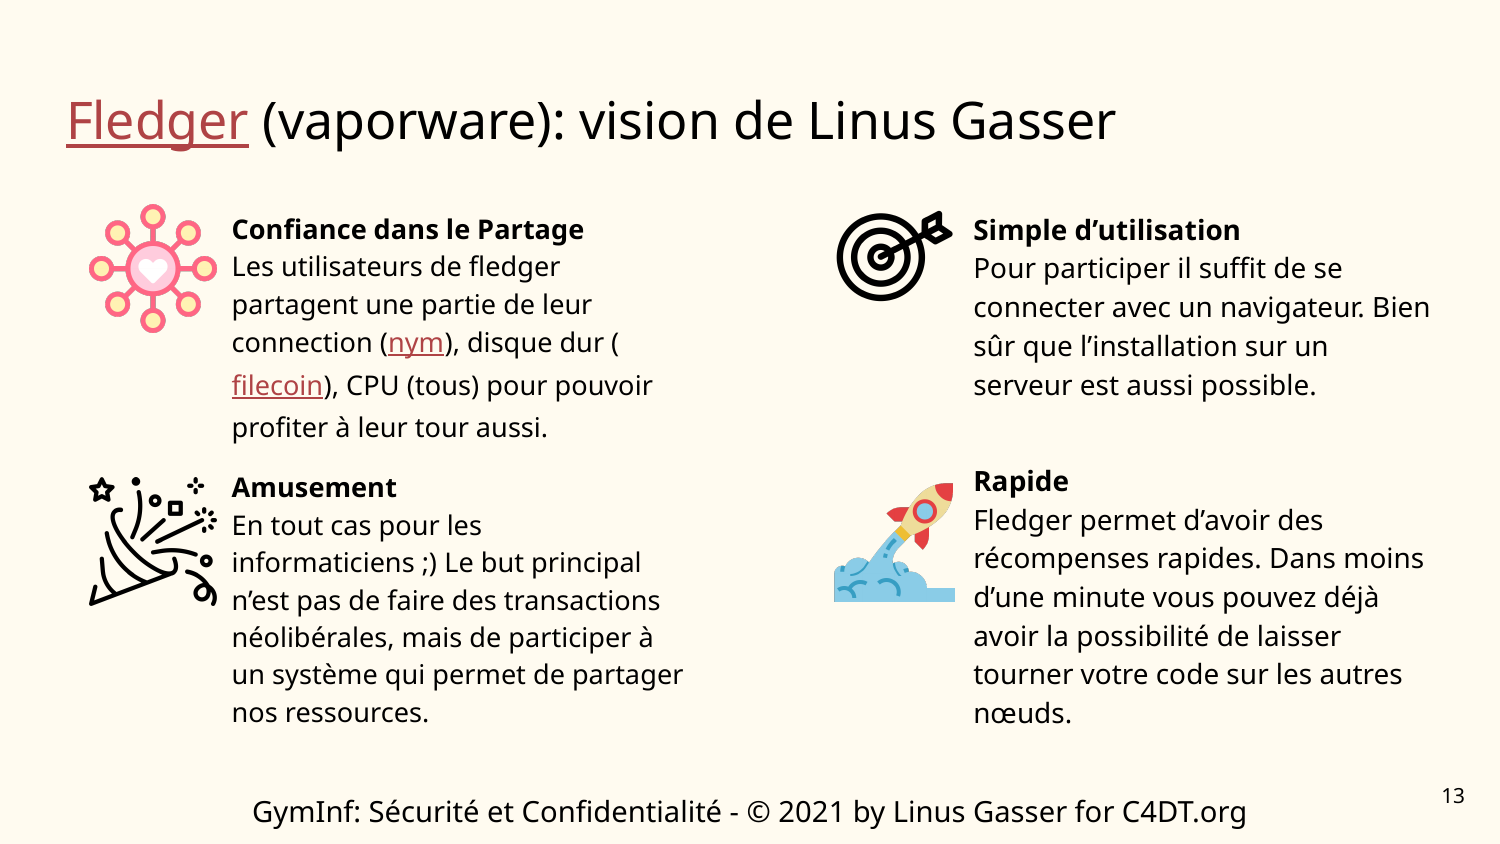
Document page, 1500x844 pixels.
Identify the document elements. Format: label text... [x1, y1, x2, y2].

picture [830, 192, 959, 320]
list Confiance dans le Partage Les utilisateurs de fledger partagent une partie de leur connection (nym), disque dur (filecoin), CPU (tous) pour pouvoir profiter à leur tour aussi. Amusement En tout cas pour les informaticiens ;) Le but principal n’est pas de faire des transactions néolibérales, mais de participer à un système qui permet de partager nos ressources. [216, 192, 708, 750]
picture [89, 477, 217, 606]
picture [89, 204, 217, 333]
list Simple d’utilisation Pour participer il suffit de se connecter avec un navigateur. Bien sûr que l’installation sur un serveur est aussi possible. Rapide Fledger permet d’avoir des récompenses rapides. Dans moins d’une minute vous pouvez déjà avoir la possibilité de laisser tourner votre code sur les autres nœuds. [958, 192, 1449, 750]
picture [830, 477, 959, 606]
title Fledger (vaporware): vision de Linus Gasser [51, 72, 1449, 174]
slide_number <number> [1389, 764, 1480, 830]
